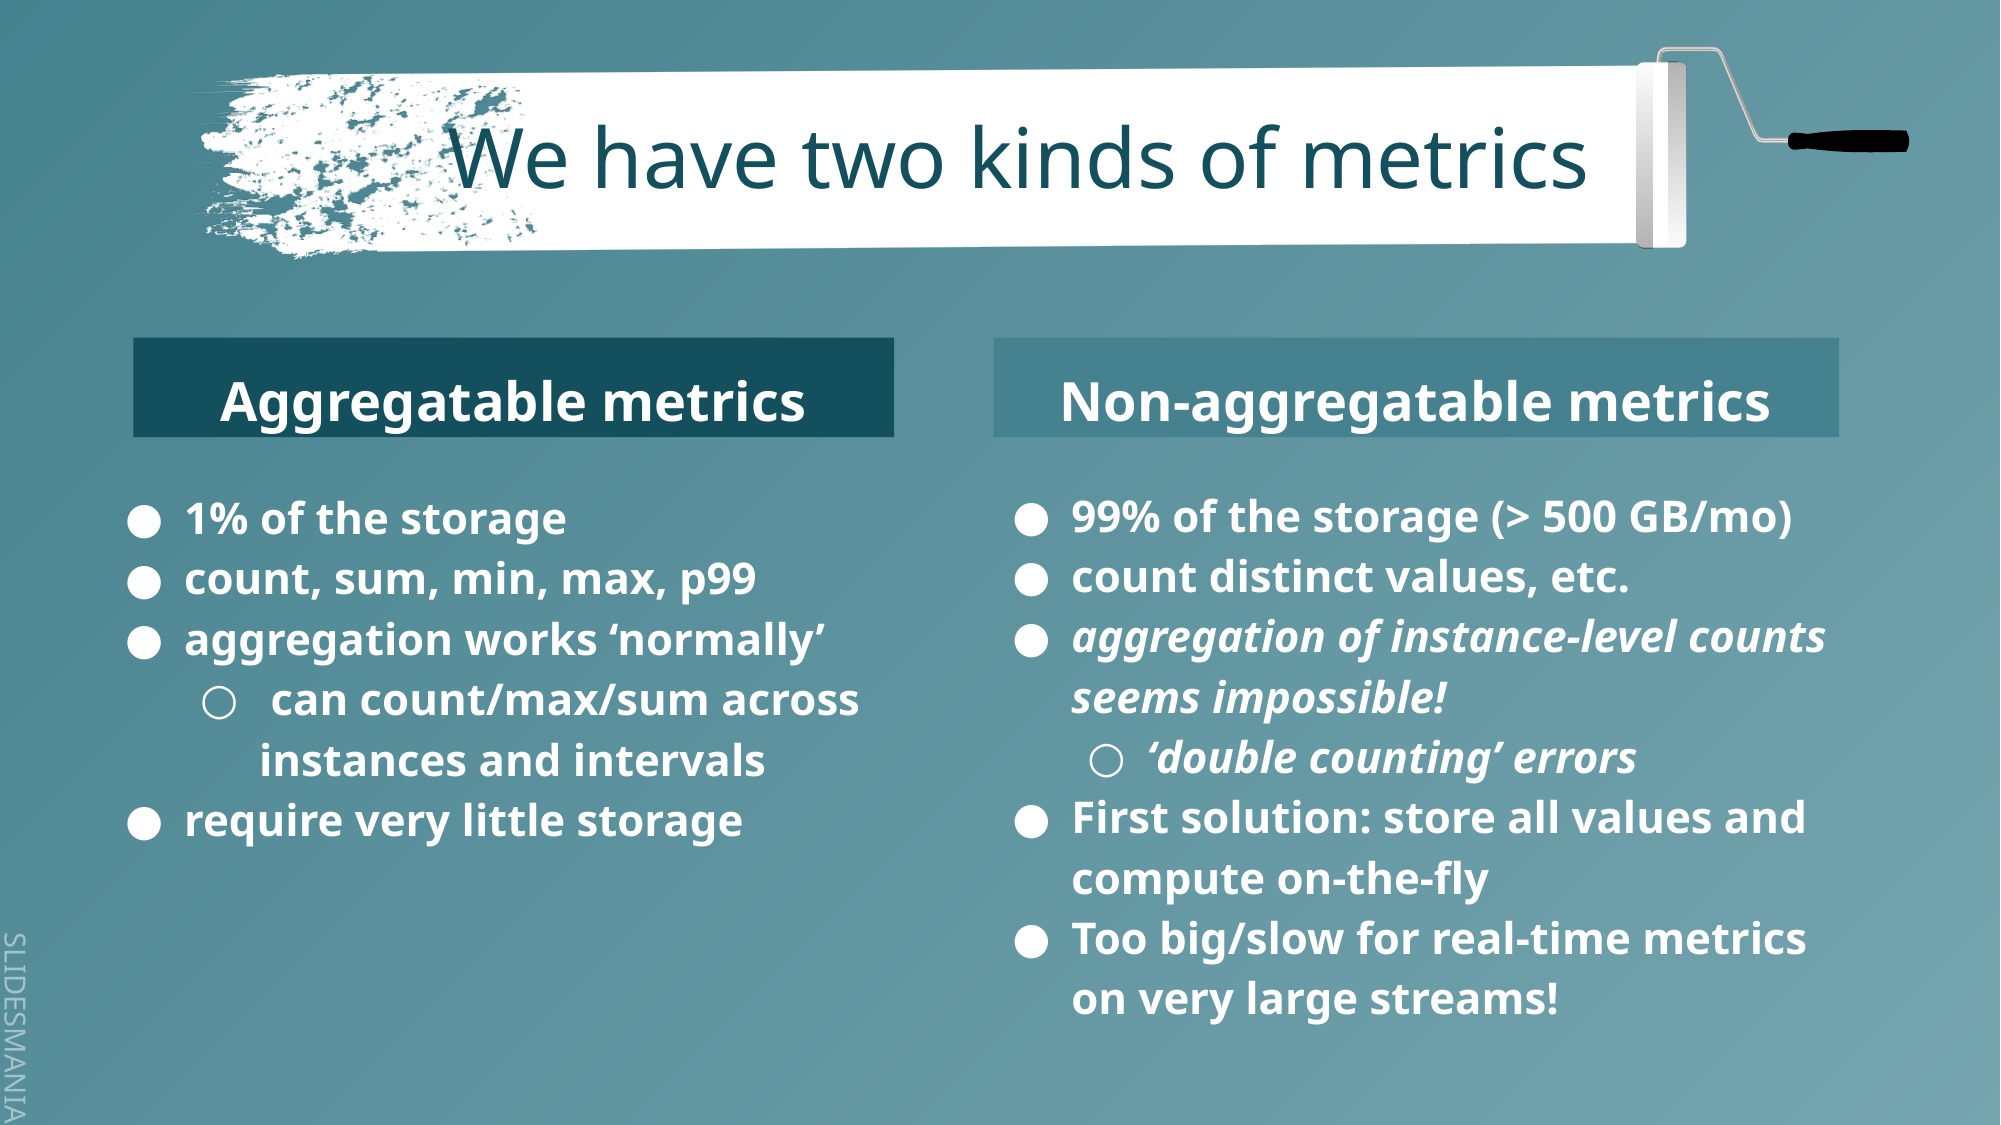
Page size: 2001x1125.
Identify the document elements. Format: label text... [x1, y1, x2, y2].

picture [184, 65, 1685, 260]
title We have two kinds of metrics [424, 84, 1615, 211]
subtitle Non-aggregatable metrics [993, 337, 1840, 438]
list 99% of the storage (> 500 GB/mo) count distinct values, etc. aggregation of instance-level counts seems impossible! ‘double counting’ errors First solution: store all values and compute on-the-fly Too big/slow for real-time metrics on very large streams! [976, 460, 1883, 1009]
list 1% of the storage count, sum, min, max, p99 aggregation works ‘normally’ can count/max/sum across instances and intervals require very little storage [89, 462, 935, 1012]
subtitle Aggregatable metrics [133, 337, 895, 438]
